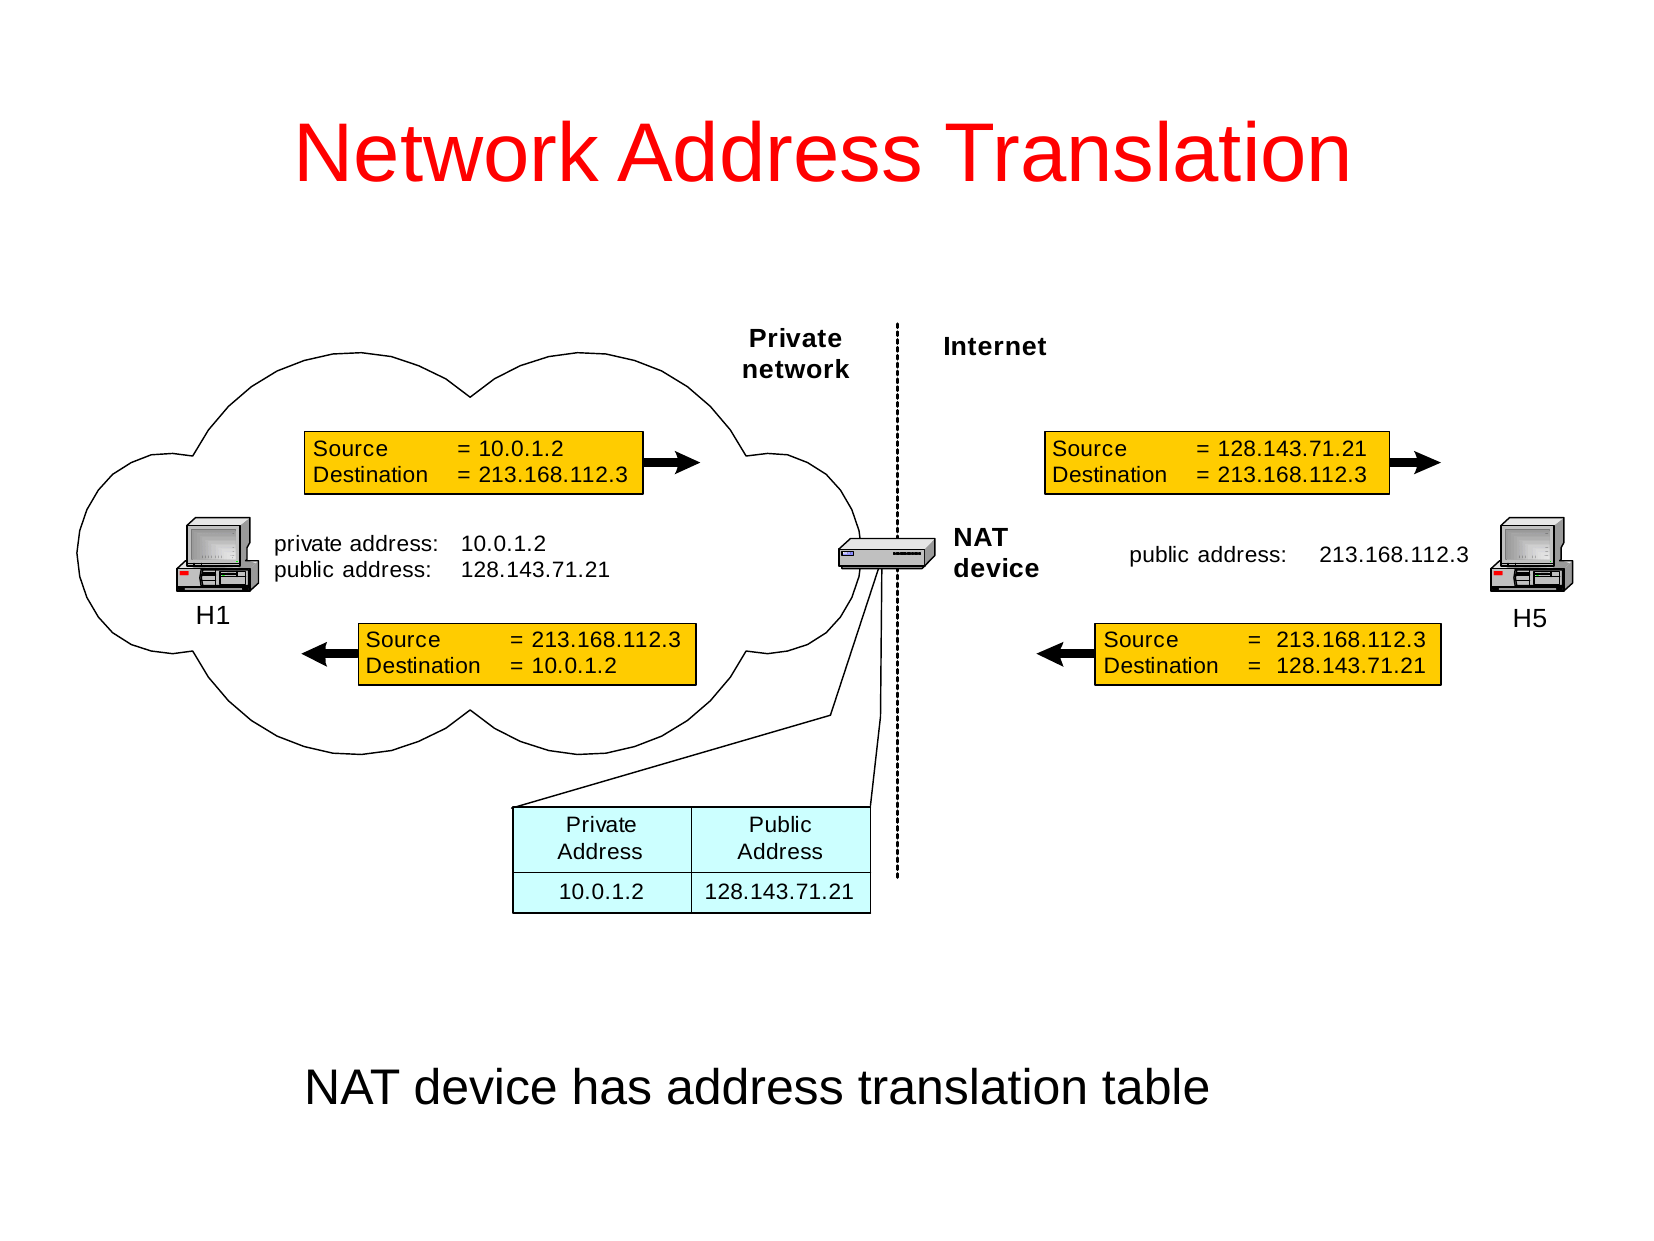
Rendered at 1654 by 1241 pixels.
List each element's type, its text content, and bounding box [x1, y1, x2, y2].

title Network Address Translation [11, 49, 1636, 210]
chart [9, 210, 1654, 1040]
text_box NAT device has address translation table [289, 1051, 1294, 1123]
